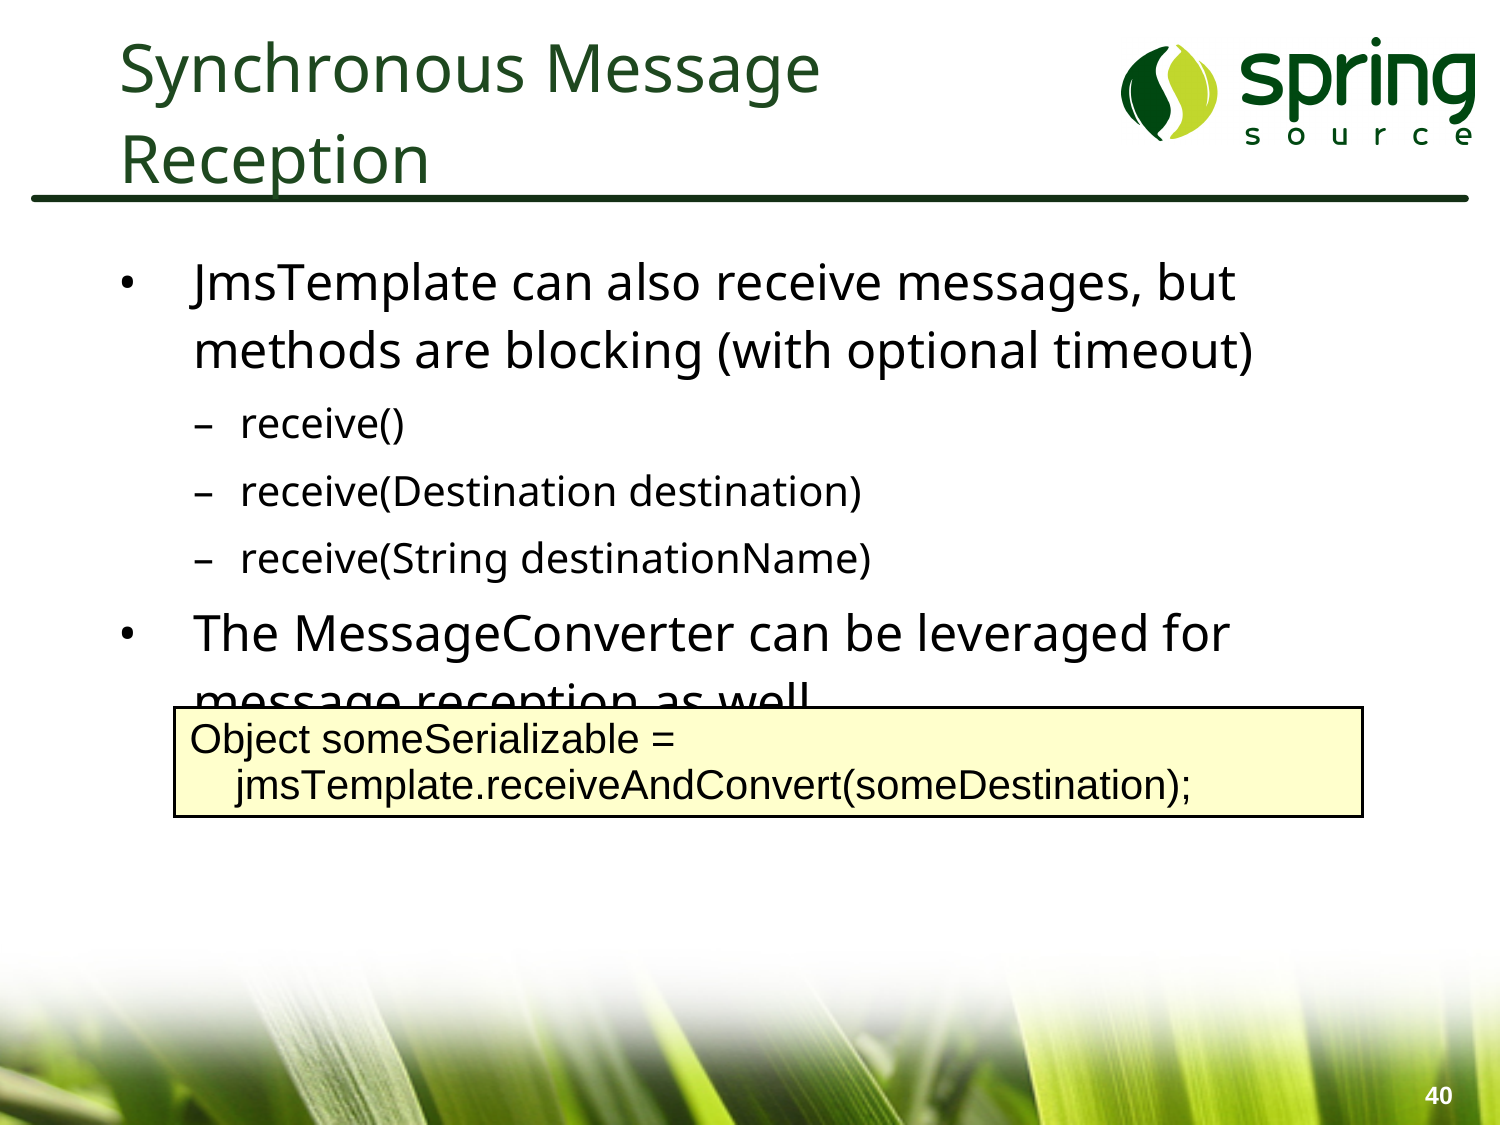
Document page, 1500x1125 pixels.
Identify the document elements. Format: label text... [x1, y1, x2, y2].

list JmsTemplate can also receive messages, but methods are blocking (with optional timeout) receive() receive(Destination destination) receive(String destinationName) The MessageConverter can be leveraged for message reception as well [103, 239, 1394, 903]
title Synchronous Message Reception [104, 13, 1137, 192]
text_box Object someSerializable = jmsTemplate.receiveAndConvert(someDestination); [174, 707, 1363, 817]
picture [1137, 37, 1475, 145]
picture [0, 944, 1500, 1125]
